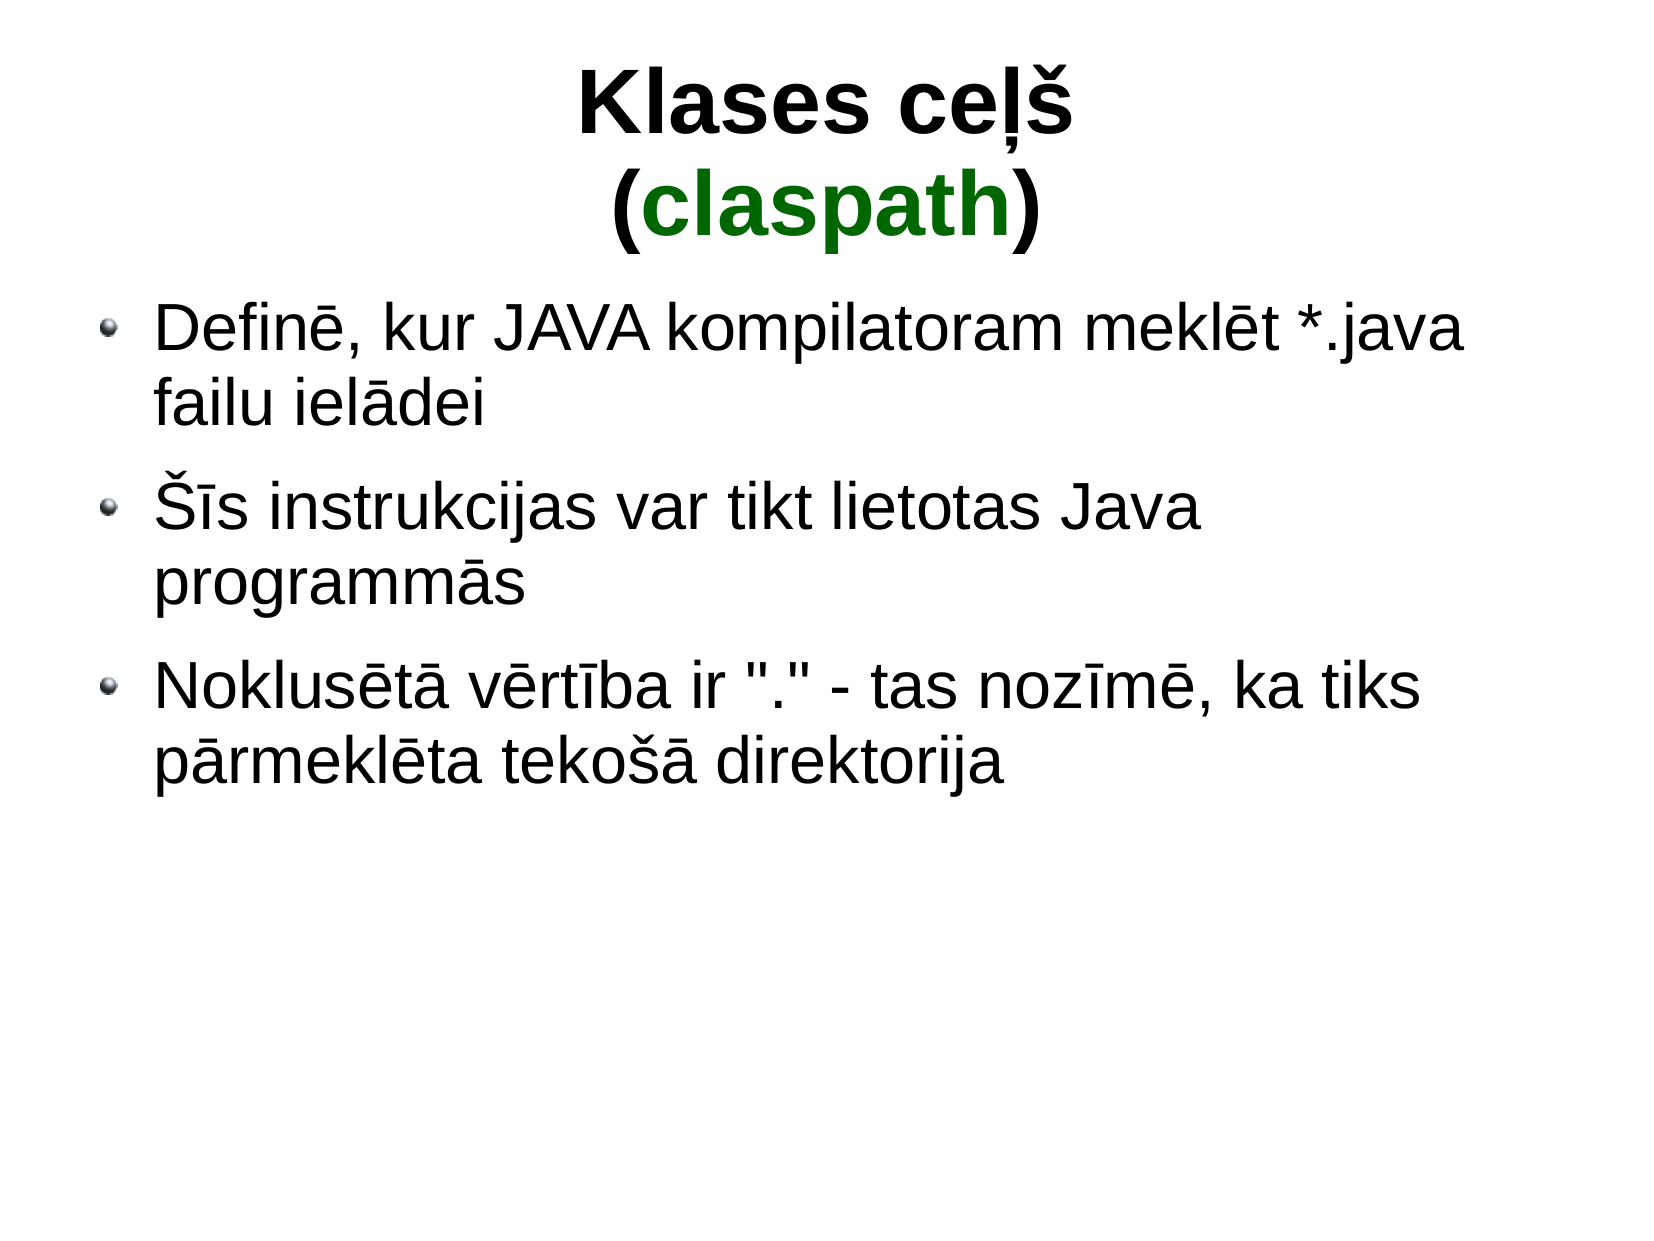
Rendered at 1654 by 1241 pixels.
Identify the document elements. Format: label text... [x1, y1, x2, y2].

title Klases ceļš (claspath) [82, 49, 1571, 257]
list Definē, kur JAVA kompilatoram meklēt *.java failu ielādei Šīs instrukcijas var tikt lietotas Java programmās Noklusētā vērtība ir "." - tas nozīmē, ka tiks pārmeklēta tekošā direktorija [82, 290, 1538, 1010]
